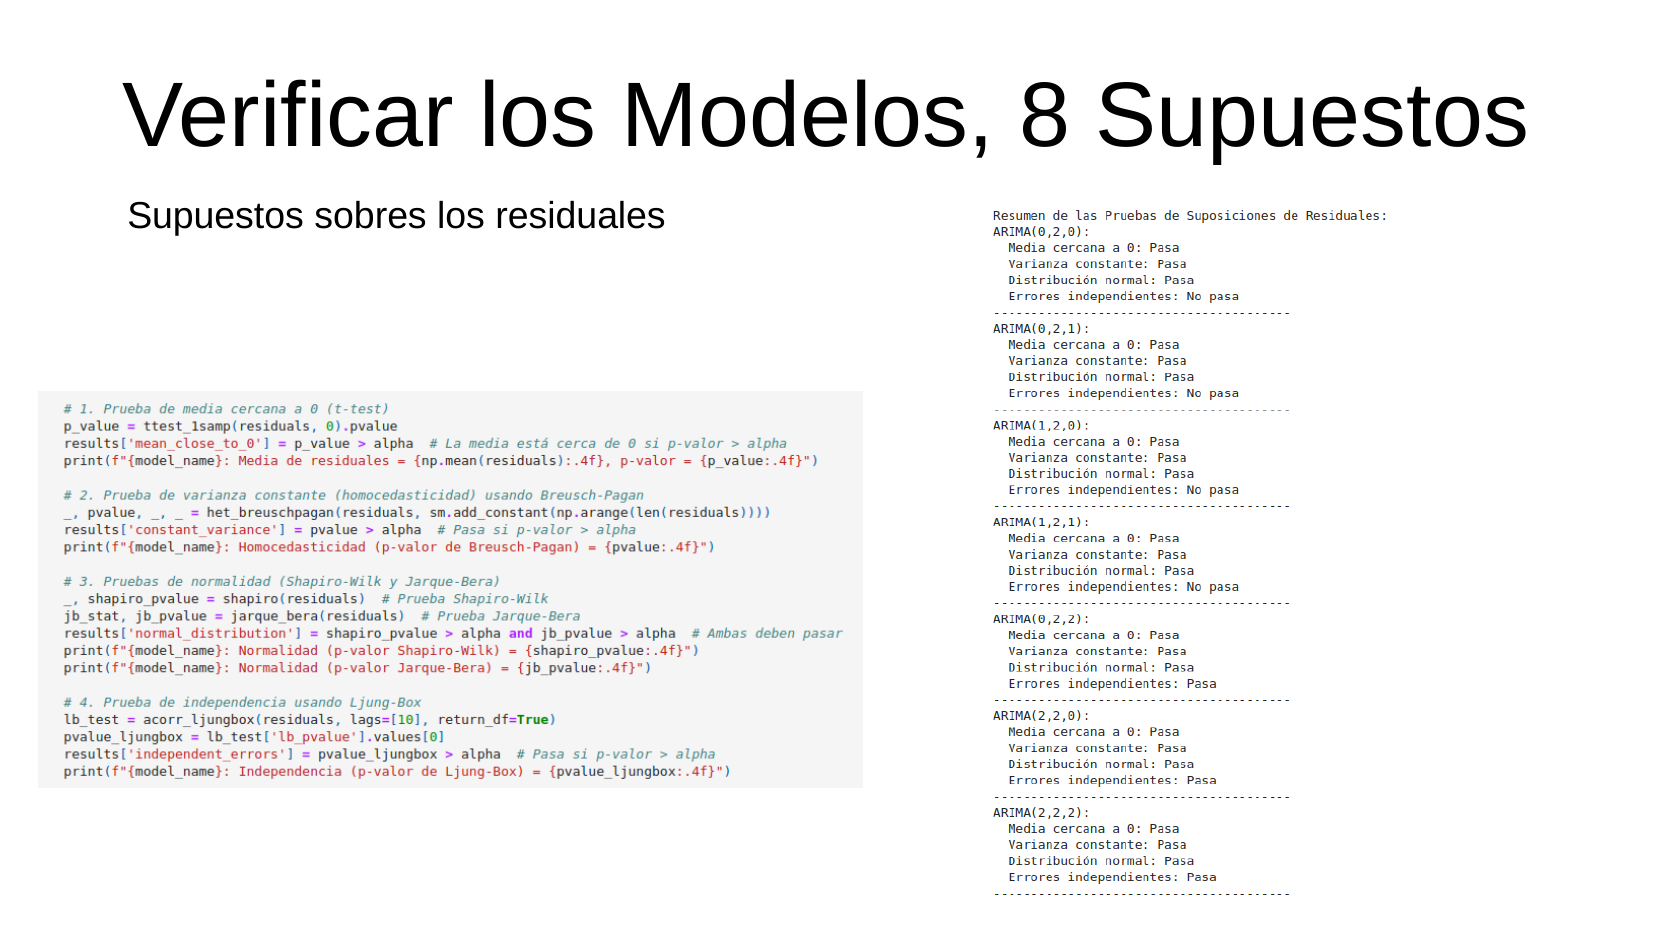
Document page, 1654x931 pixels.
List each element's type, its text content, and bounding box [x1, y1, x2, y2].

picture [975, 187, 1426, 914]
title Verificar los Modelos, 8 Supuestos [82, 37, 1571, 193]
text_box Supuestos sobres los residuales [112, 187, 682, 245]
picture [38, 391, 863, 788]
